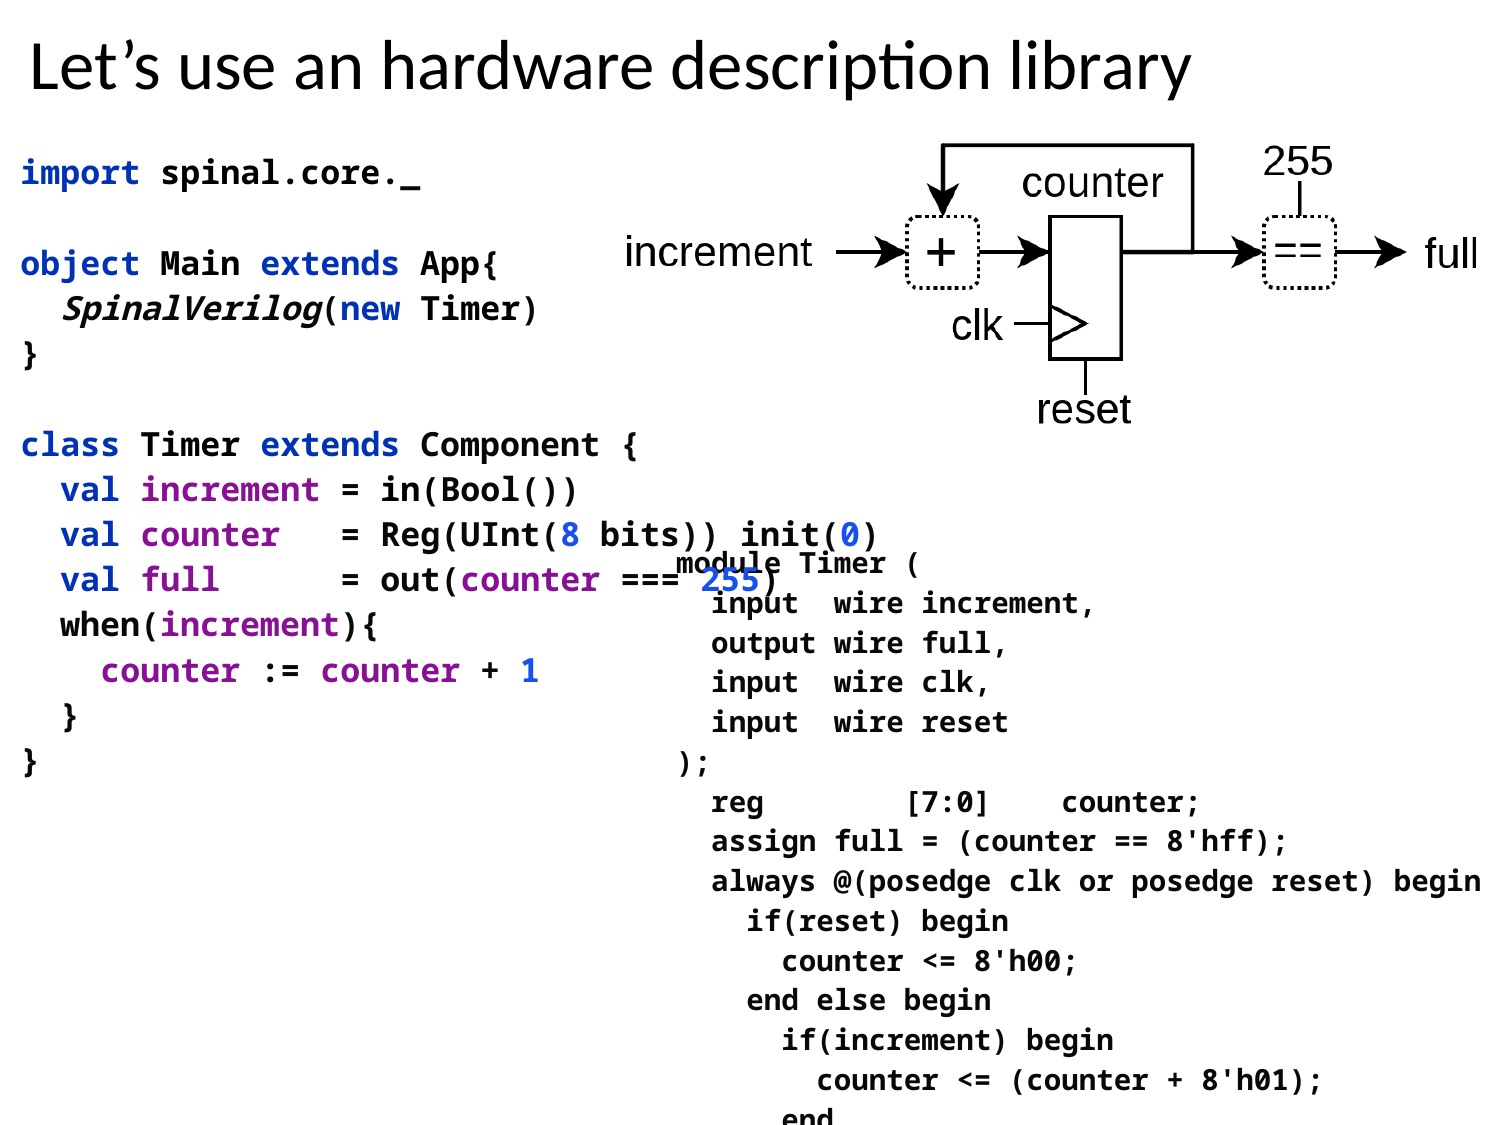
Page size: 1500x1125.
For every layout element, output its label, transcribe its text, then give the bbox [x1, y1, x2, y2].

picture [566, 82, 1500, 482]
text_box module Timer ( input wire increment, output wire full, input wire clk, input wire reset ); reg [7:0] counter; assign full = (counter == 8'hff); always @(posedge clk or posedge reset) begin if(reset) begin counter <= 8'h00; end else begin if(increment) begin counter <= (counter + 8'h01); end end end endmodule [661, 534, 1500, 1125]
text_box import spinal.core._ object Main extends App{ SpinalVerilog(new Timer) } class Timer extends Component { val increment = in(Bool()) val counter = Reg(UInt(8 bits)) init(0) val full = out(counter === 255) when(increment){ counter := counter + 1 } } [5, 141, 1288, 757]
title Let’s use an hardware description library [29, 0, 1500, 141]
